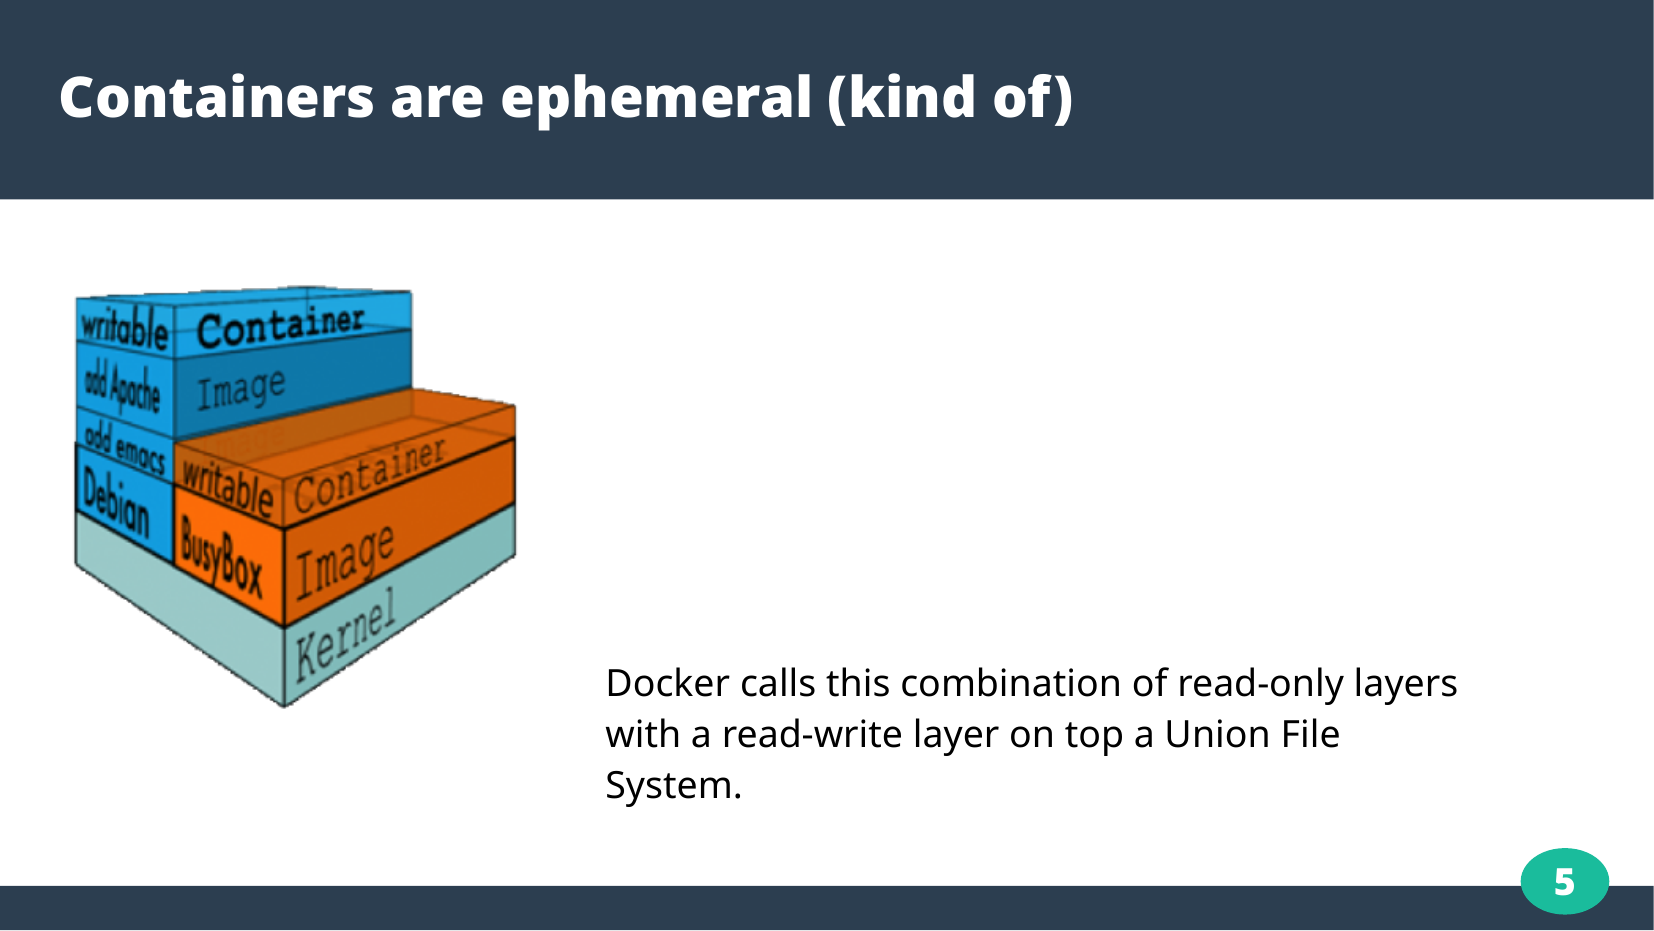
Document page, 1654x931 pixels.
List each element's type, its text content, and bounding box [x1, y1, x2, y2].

title Containers are ephemeral (kind of) [59, 37, 1595, 155]
text_box Docker calls this combination of read-only layers with a read-write layer on top a Union File System. [590, 649, 1477, 796]
picture [59, 265, 532, 731]
